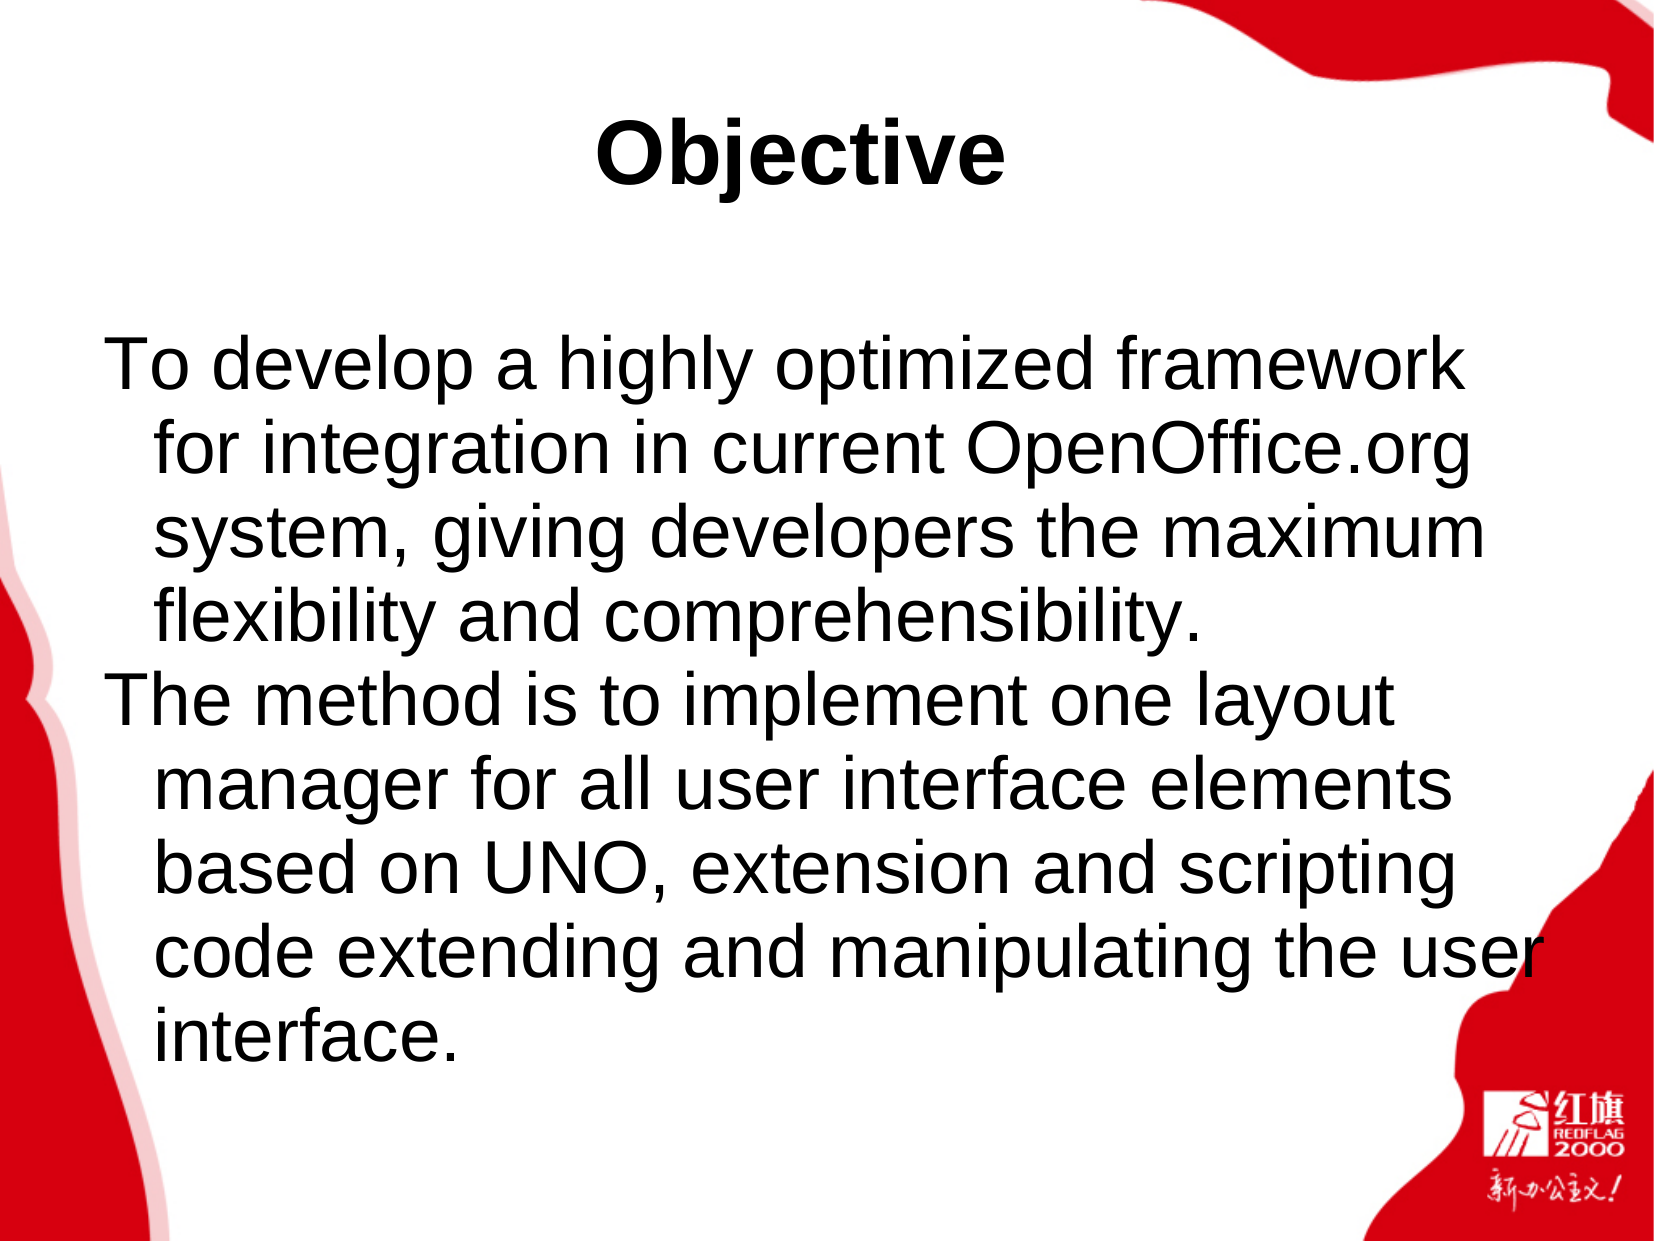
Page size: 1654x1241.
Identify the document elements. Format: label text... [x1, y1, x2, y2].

title Objective [82, 49, 1571, 257]
subtitle To develop a highly optimized framework for integration in current OpenOffice.org system, giving developers the maximum flexibility and comprehensibility. The method is to implement one layout manager for all user interface elements based on UNO, extension and scripting code extending and manipulating the user interface. [82, 297, 1571, 1102]
picture [0, 0, 1654, 1241]
